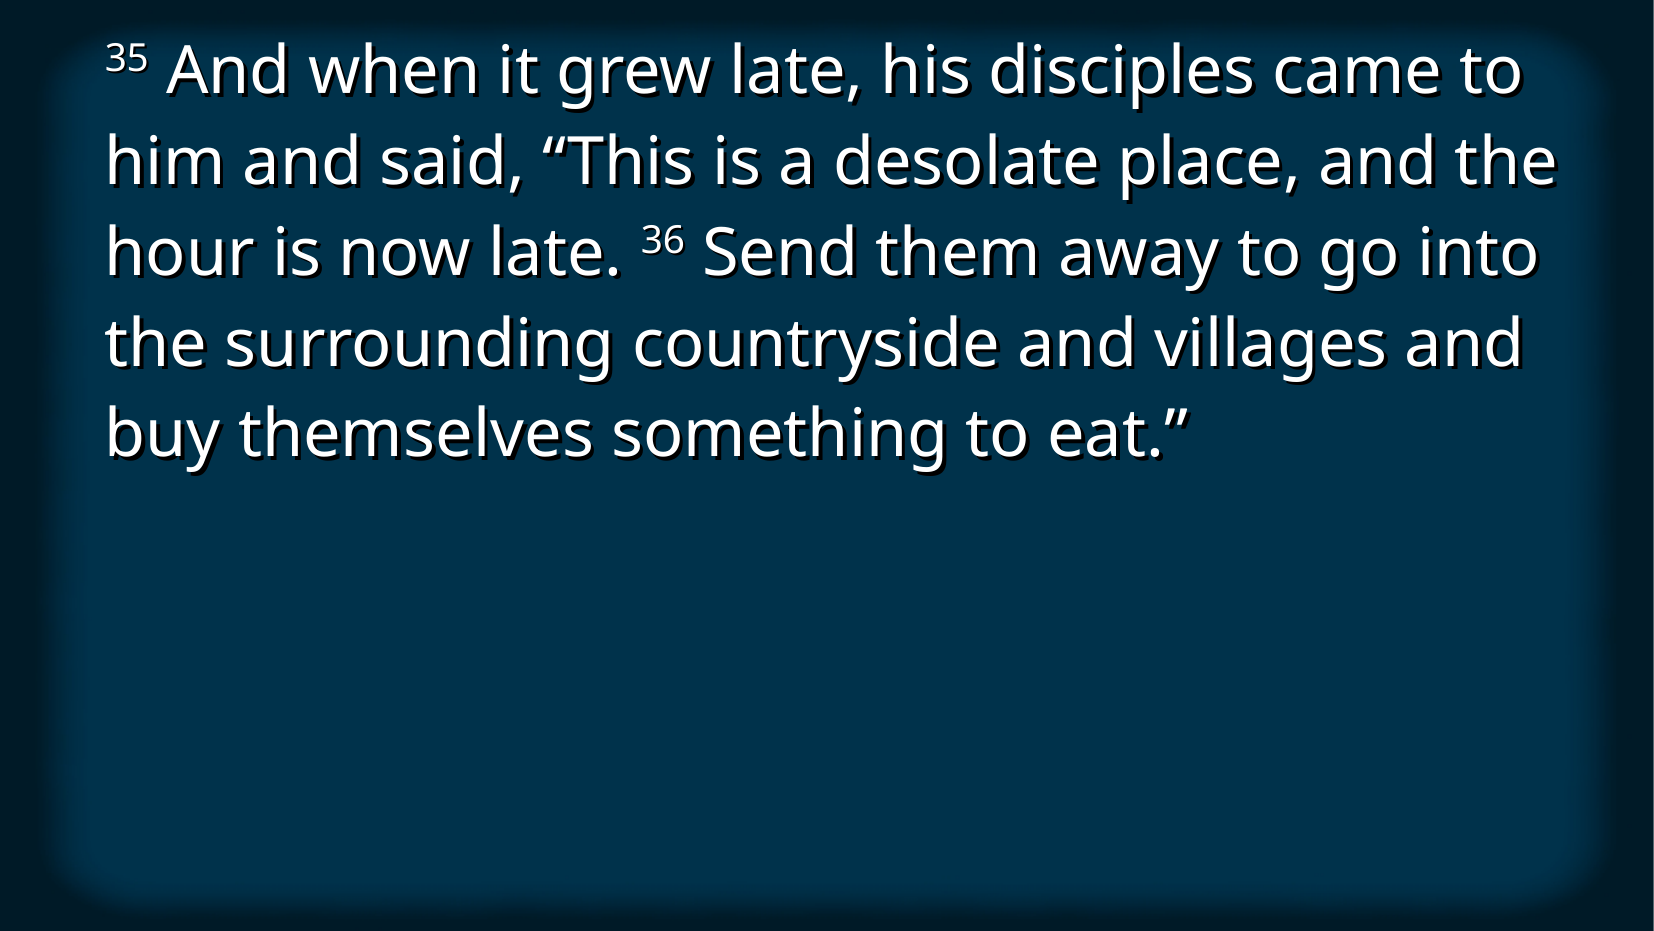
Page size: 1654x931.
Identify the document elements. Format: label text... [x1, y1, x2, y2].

picture [0, 0, 1654, 931]
text_box 35 And when it grew late, his disciples came to him and said, “This is a desolate place, and the hour is now late. 36 Send them away to go into the surrounding countryside and villages and buy themselves something to eat.” [90, 15, 1576, 474]
